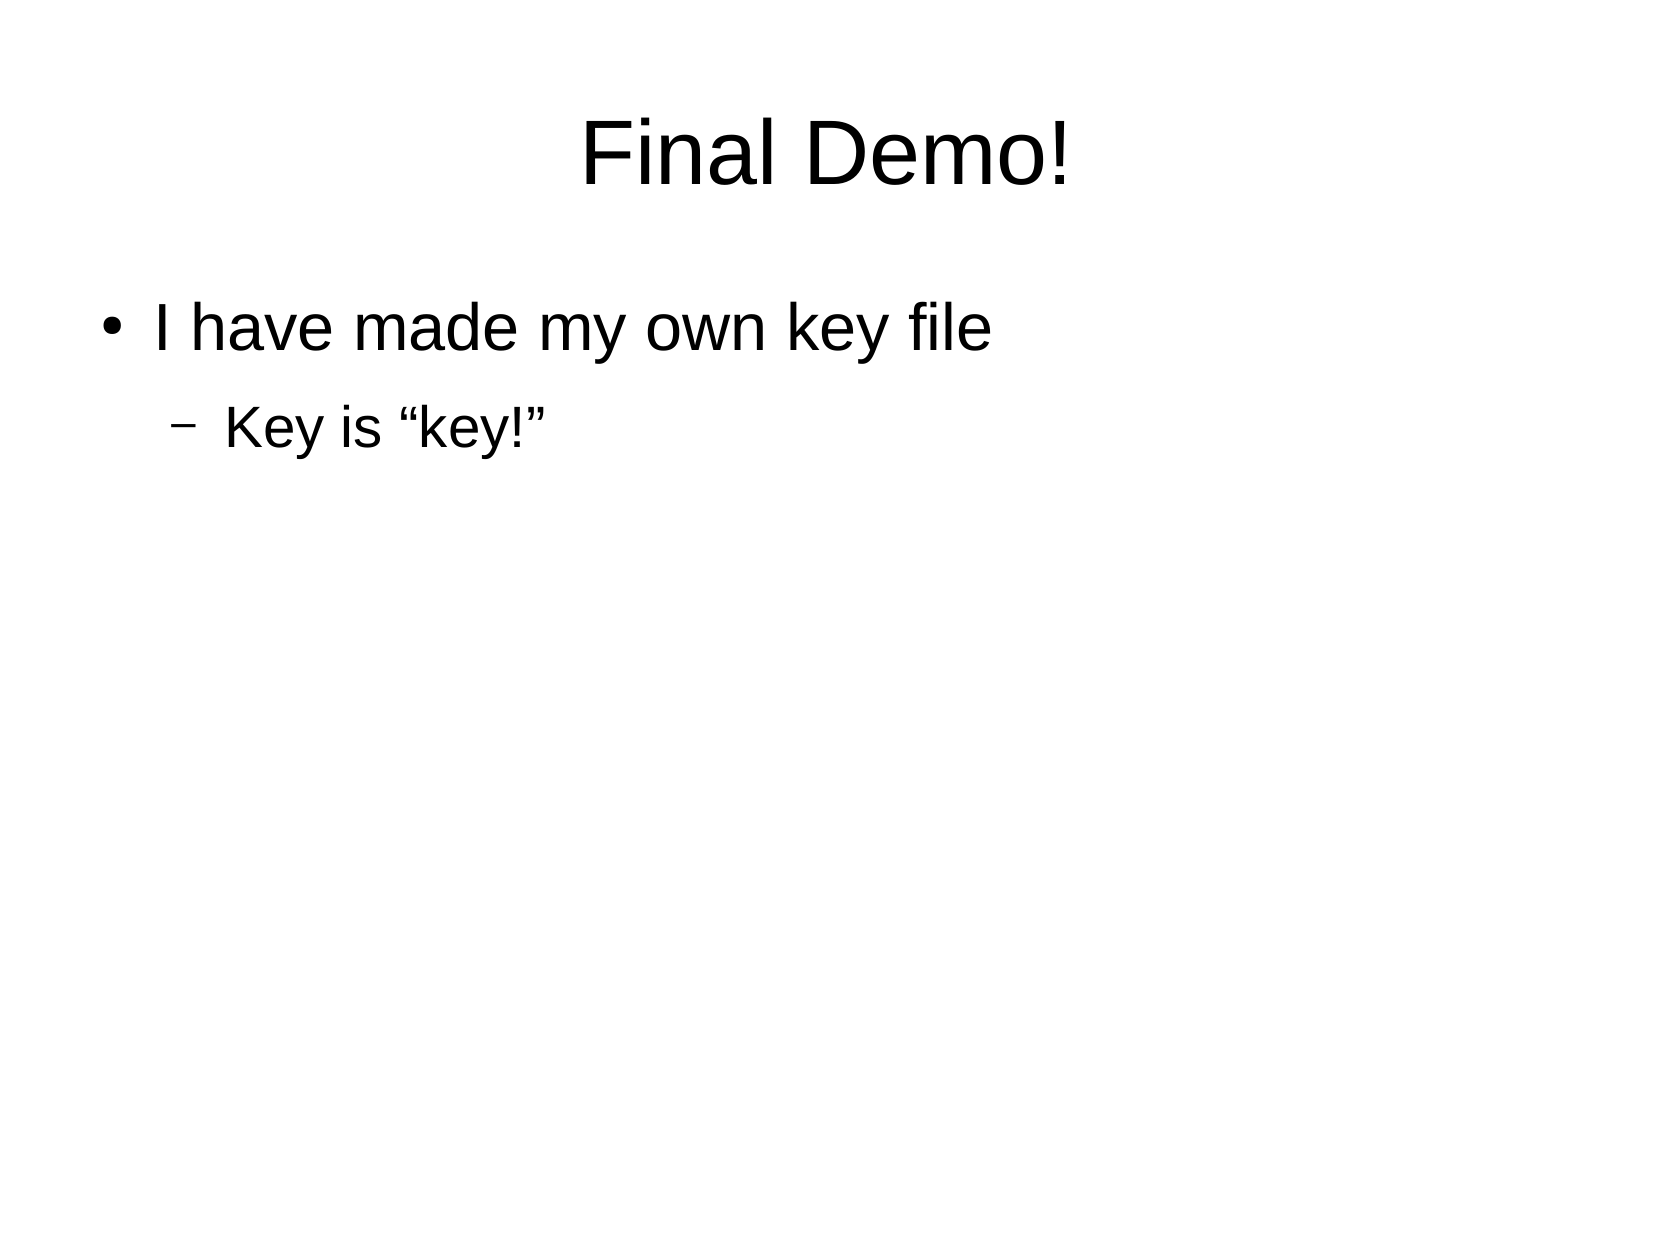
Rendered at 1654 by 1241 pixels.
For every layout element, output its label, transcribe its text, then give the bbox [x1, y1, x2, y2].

list I have made my own key file Key is “key!” [82, 290, 1571, 1010]
title Final Demo! [82, 49, 1571, 257]
